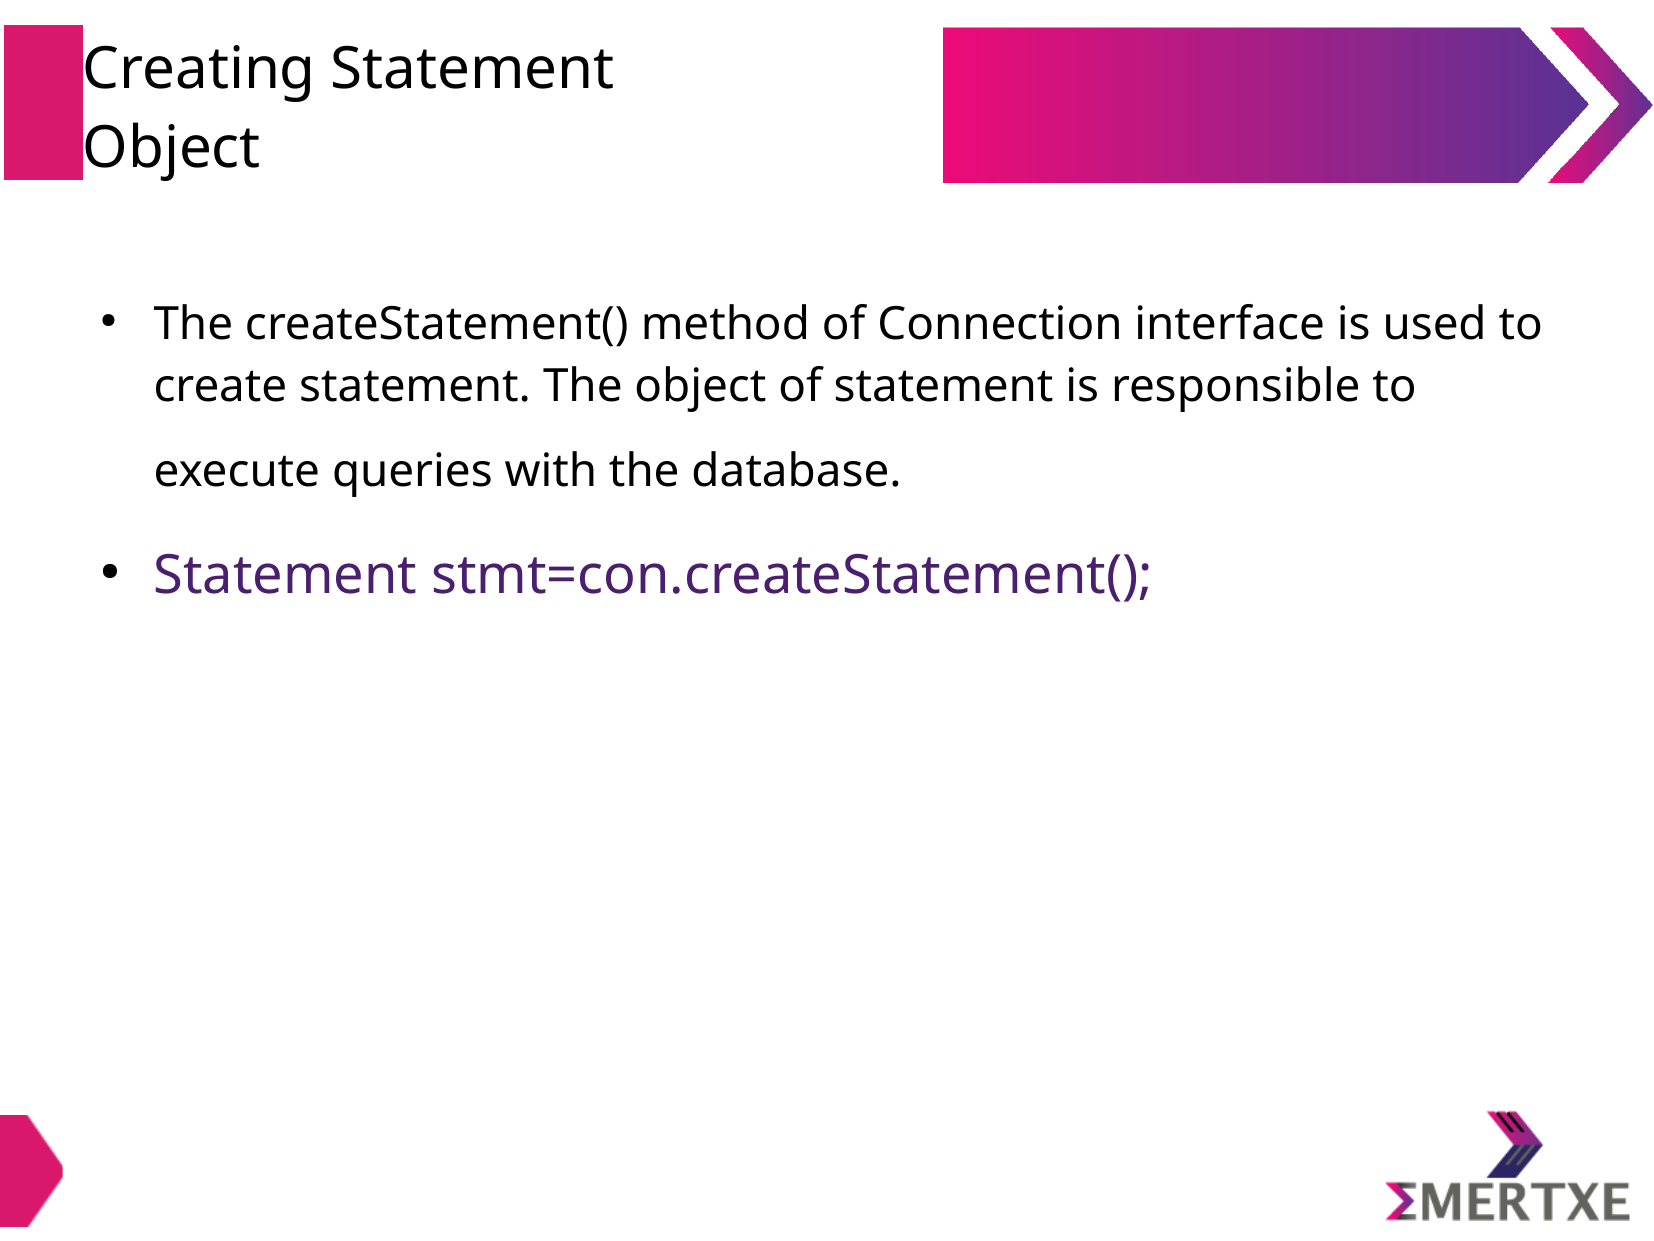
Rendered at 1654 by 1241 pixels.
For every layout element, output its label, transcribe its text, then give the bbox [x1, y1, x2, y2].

picture [1385, 1107, 1631, 1221]
picture [1571, 27, 1653, 183]
list The createStatement() method of Connection interface is used to create statement. The object of statement is responsible to execute queries with the database. Statement stmt=con.createStatement(); [82, 290, 1571, 1010]
title Creating Statement Object [82, 2, 1571, 210]
